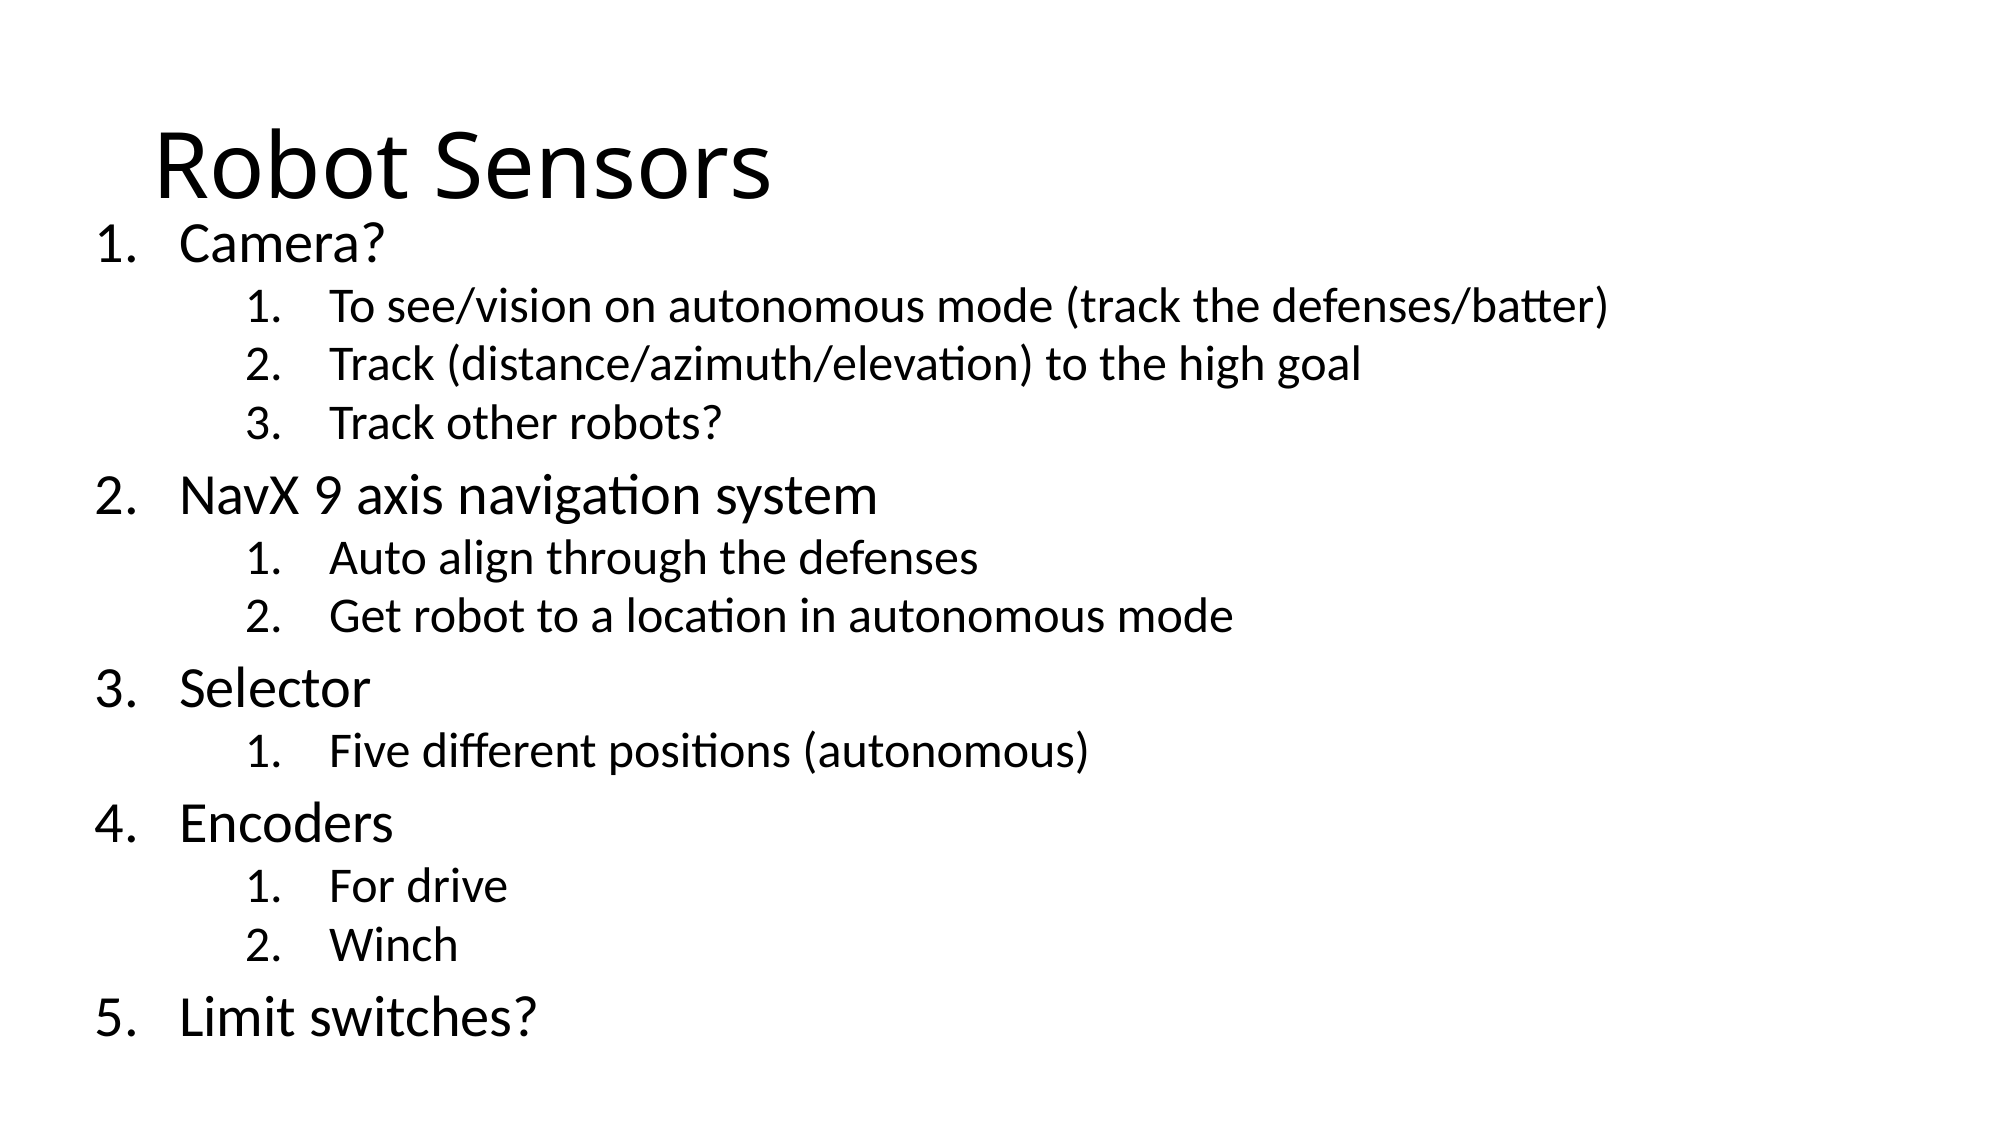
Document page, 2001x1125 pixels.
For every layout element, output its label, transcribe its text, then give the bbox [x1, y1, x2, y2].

list Camera? To see/vision on autonomous mode (track the defenses/batter) Track (distance/azimuth/elevation) to the high goal Track other robots? NavX 9 axis navigation system Auto align through the defenses Get robot to a location in autonomous mode Selector Five different positions (autonomous) Encoders For drive Winch Limit switches? [79, 210, 1863, 1082]
title Robot Sensors [137, 59, 1863, 210]
